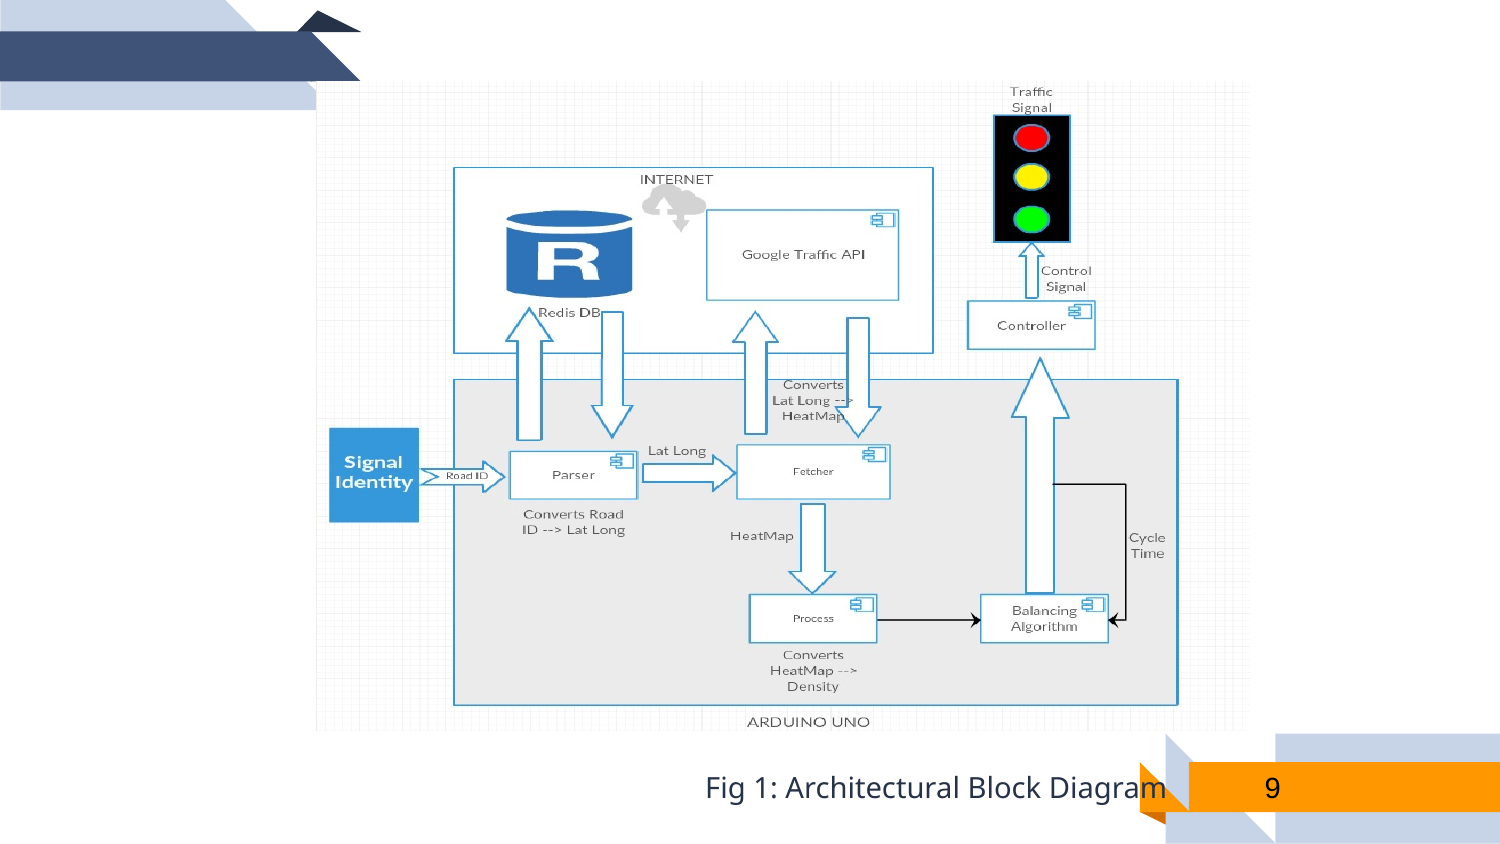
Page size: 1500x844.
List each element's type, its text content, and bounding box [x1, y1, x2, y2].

picture [316, 81, 1250, 731]
list Fig 1: Architectural Block Diagram [690, 760, 1340, 813]
title THIS IS A SLIDE TITLE [133, 64, 1035, 190]
slide_number <number> [1340, 760, 1494, 813]
